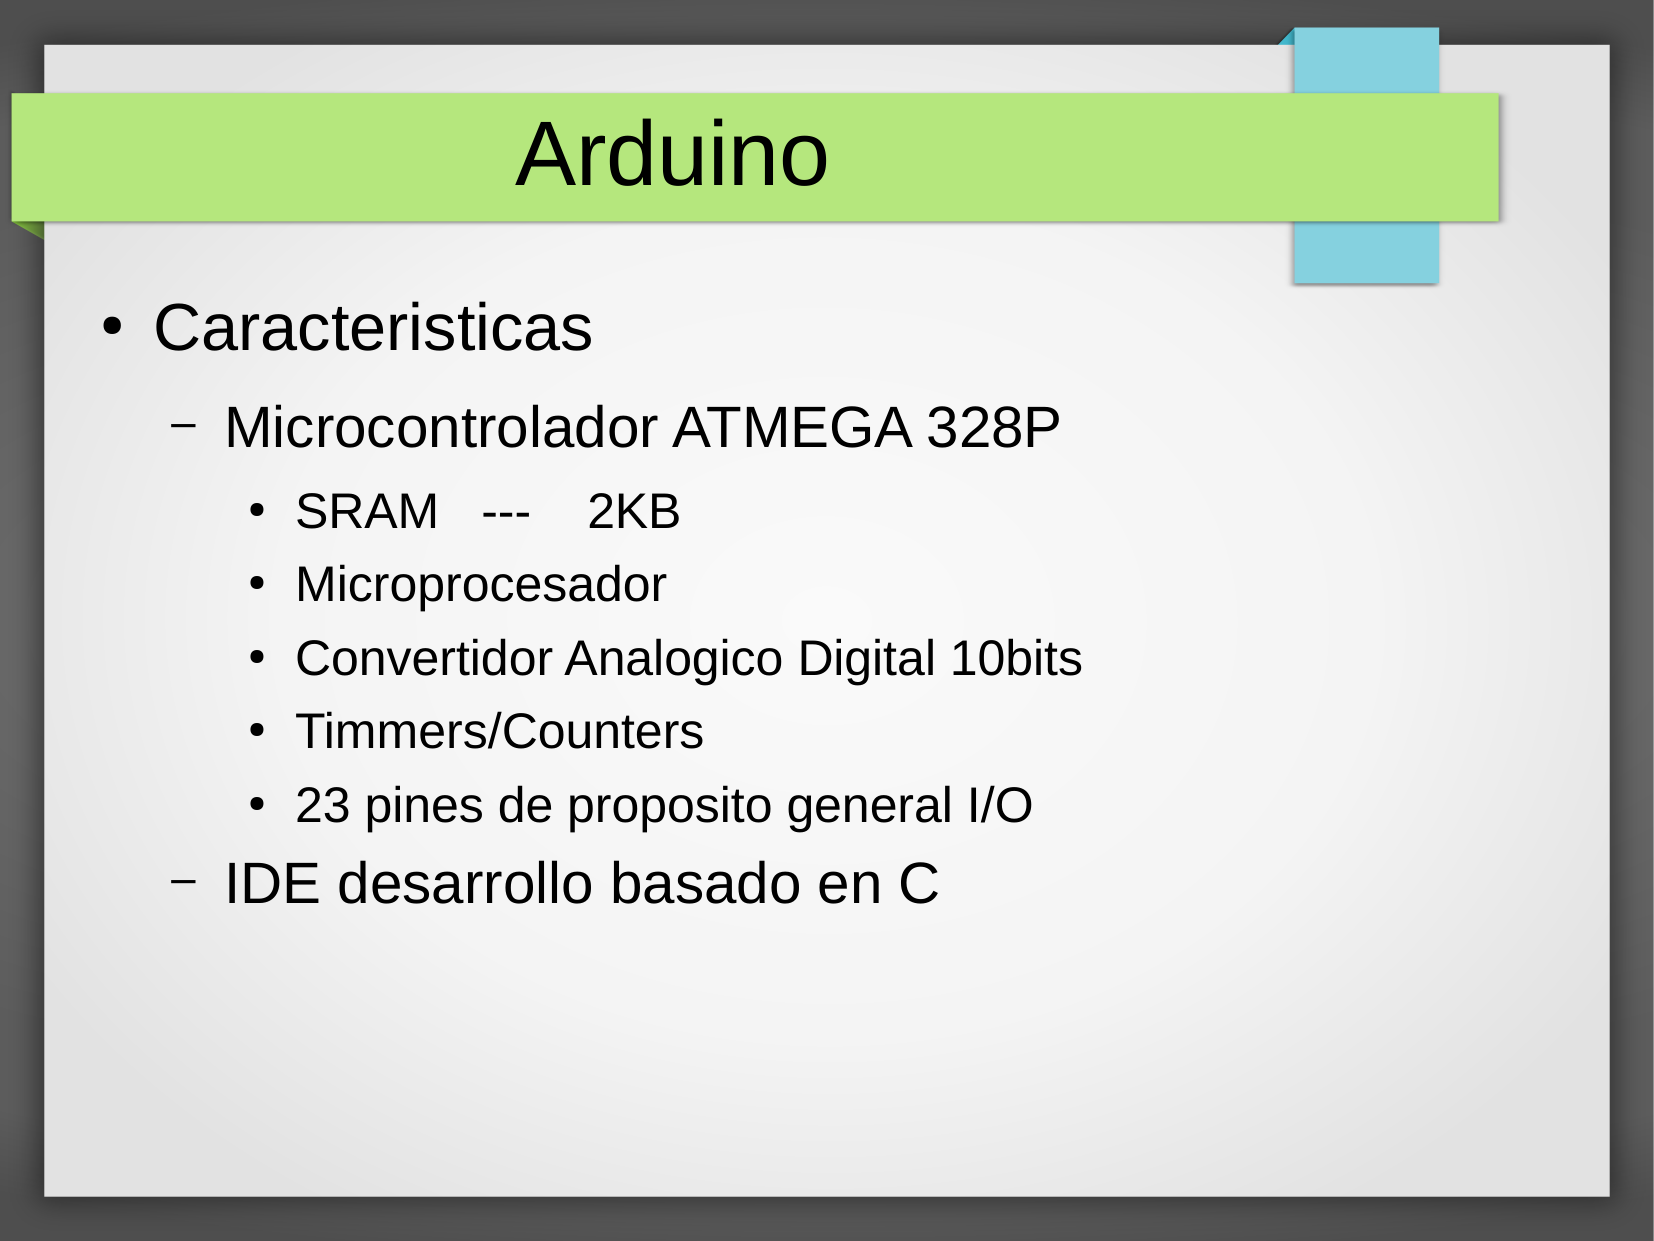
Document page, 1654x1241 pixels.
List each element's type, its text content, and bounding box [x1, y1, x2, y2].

title Arduino [82, 94, 1264, 213]
list Caracteristicas Microcontrolador ATMEGA 328P SRAM --- 2KB Microprocesador Convertidor Analogico Digital 10bits Timmers/Counters 23 pines de proposito general I/O IDE desarrollo basado en C [82, 290, 1571, 1010]
picture [0, 0, 1654, 1241]
